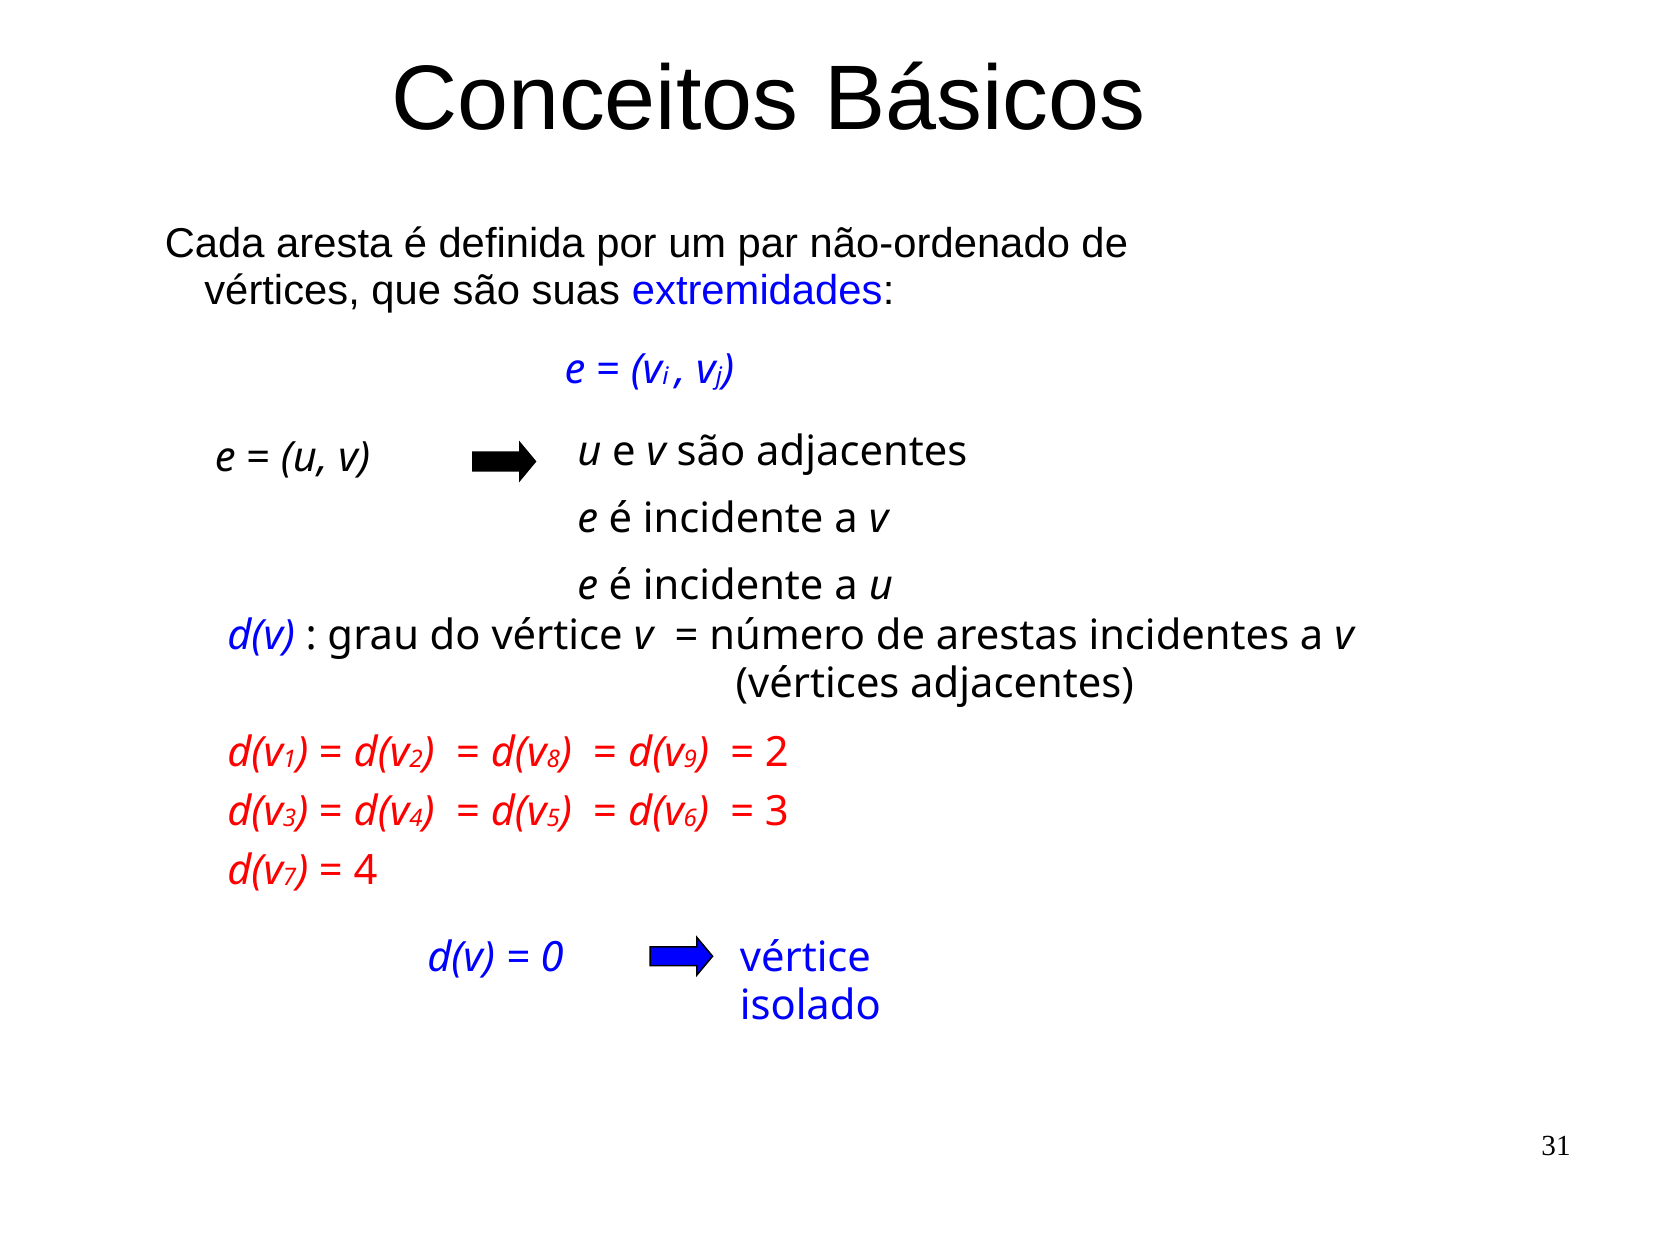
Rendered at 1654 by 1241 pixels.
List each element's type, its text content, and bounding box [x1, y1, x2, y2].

text_box d(v) : grau do vértice v = número de arestas incidentes a v (vértices adjacentes)‏ d(v1) = d(v2) = d(v8) = d(v9) = 2 d(v3) = d(v4) = d(v5) = d(v6) = 3 d(v7) = 4 [174, 602, 1503, 916]
text_box [650, 937, 713, 976]
text_box u e v são adjacentes e é incidente a v e é incidente a u [562, 412, 1088, 602]
text_box e = (u, v)‏ [200, 424, 488, 513]
title Conceitos Básicos [237, 38, 1300, 157]
text_box e = (vi , vj) [549, 337, 838, 426]
text_box vértice isolado [724, 924, 1038, 1013]
text_box [472, 442, 536, 481]
list Cada aresta é definida por um par não-ordenado de vértices, que são suas extremidades: [150, 212, 1263, 363]
text_box d(v) = 0 [412, 924, 663, 1013]
